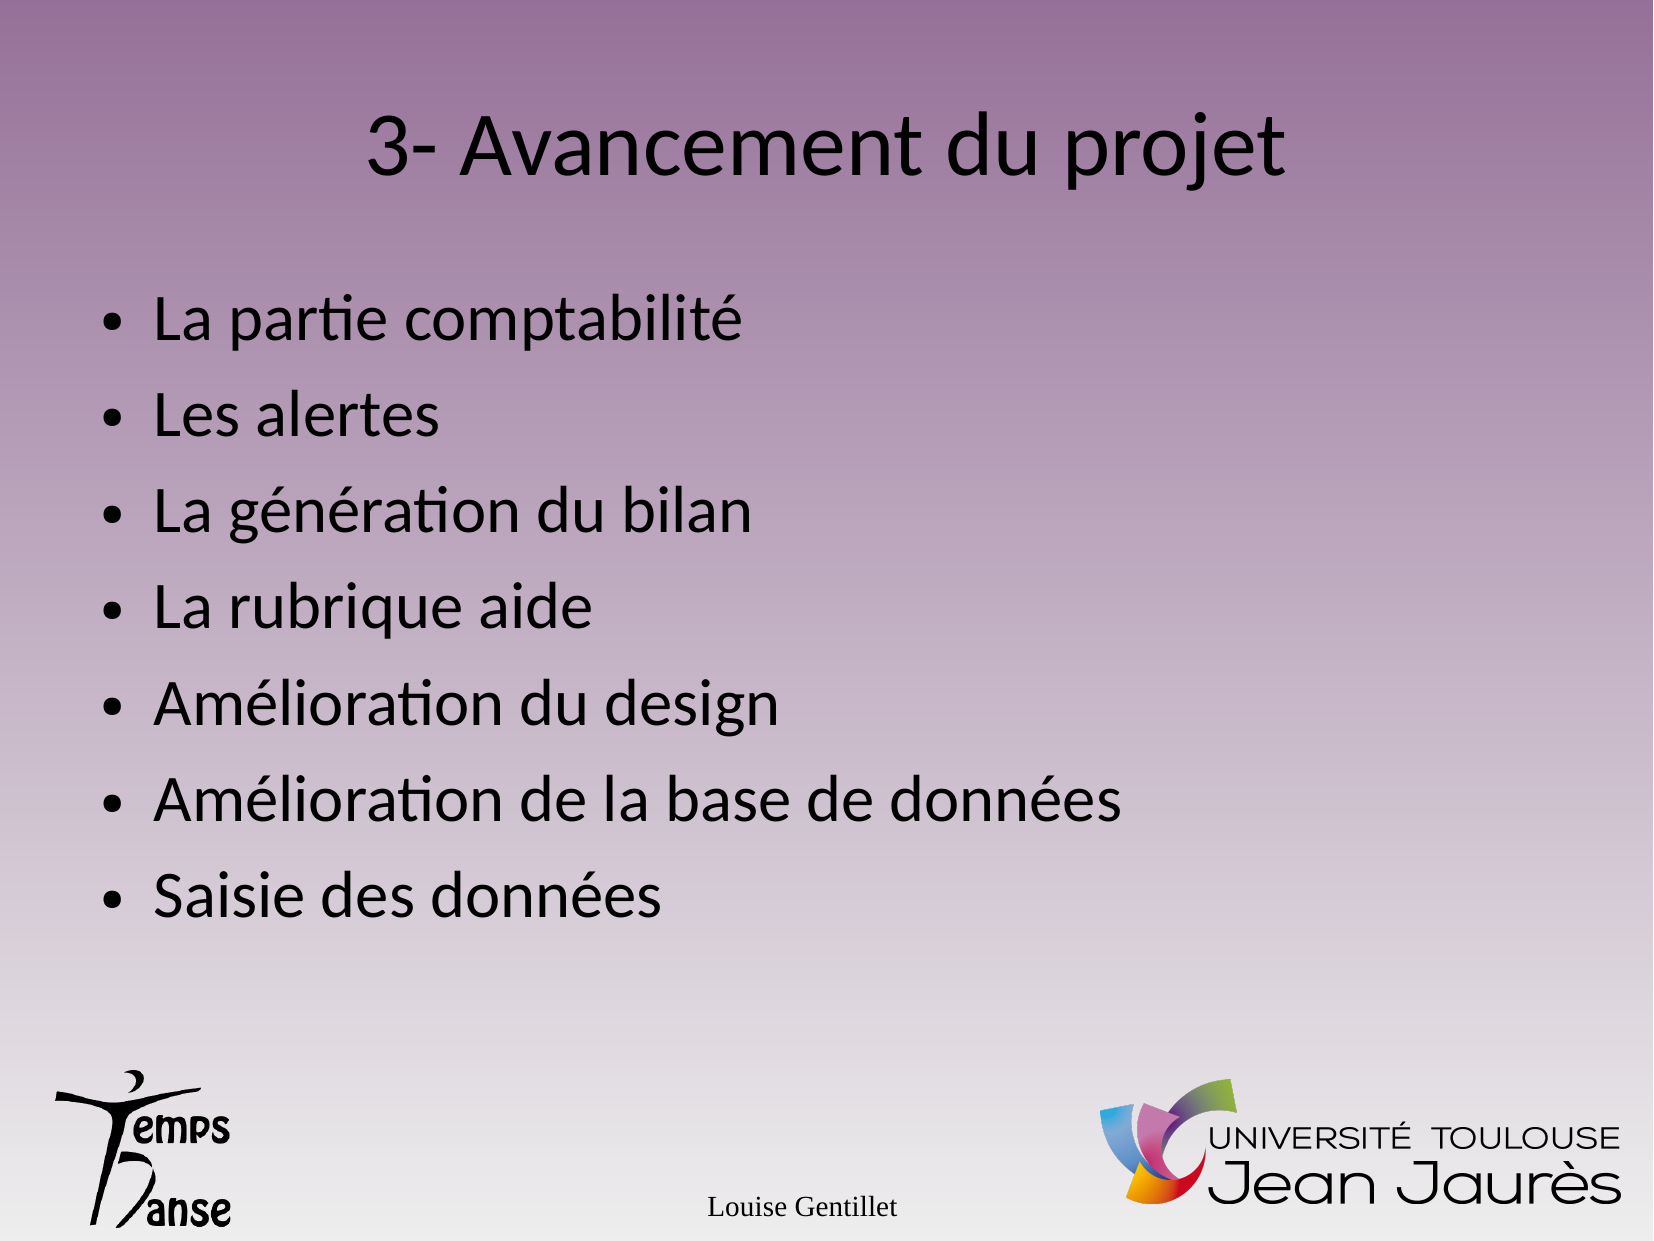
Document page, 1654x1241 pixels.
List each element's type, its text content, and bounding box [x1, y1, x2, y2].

picture [1100, 1079, 1621, 1204]
title 3- Avancement du projet [82, 49, 1571, 257]
list La partie comptabilité Les alertes La génération du bilan La rubrique aide Amélioration du design Amélioration de la base de données Saisie des données [82, 290, 1571, 1036]
picture [0, 1055, 285, 1241]
